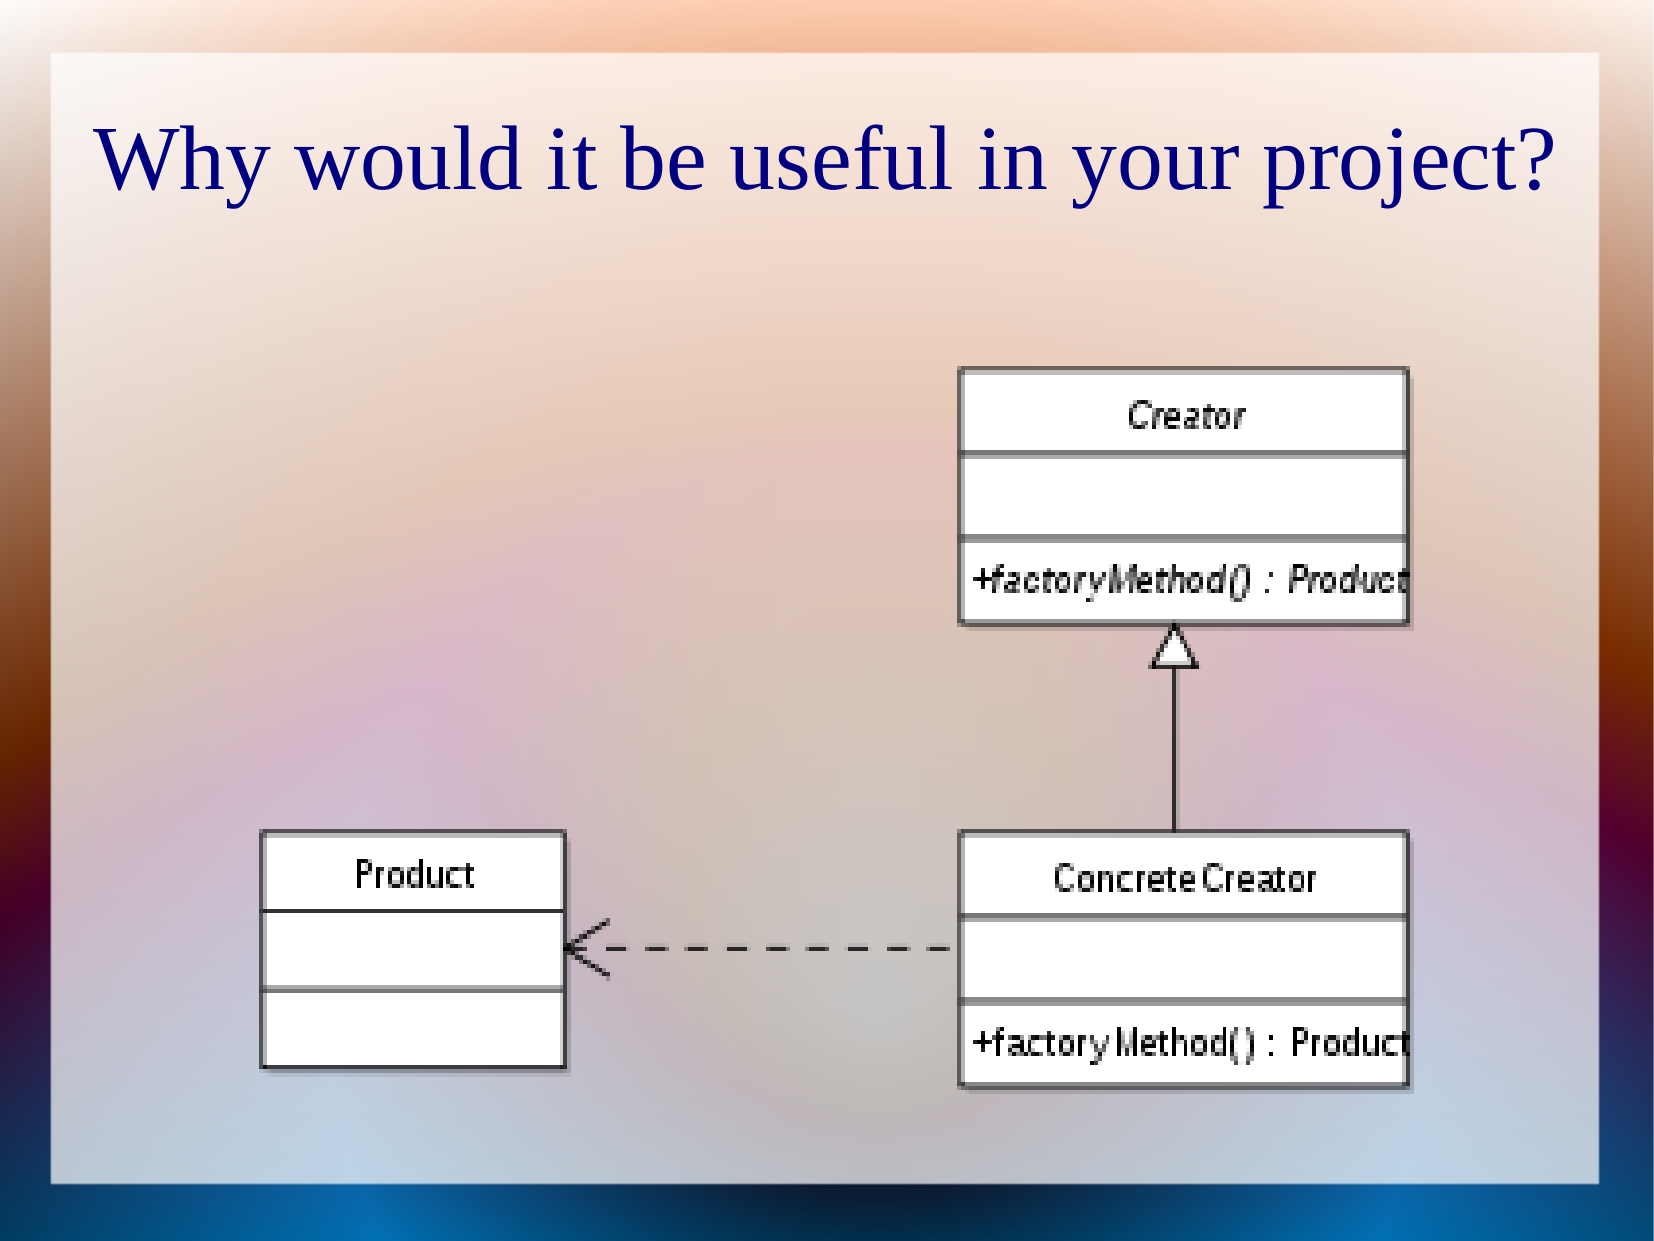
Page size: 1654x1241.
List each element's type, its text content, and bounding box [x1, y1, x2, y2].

title Why would it be useful in your project? [82, 55, 1571, 263]
picture [0, 0, 1654, 1241]
